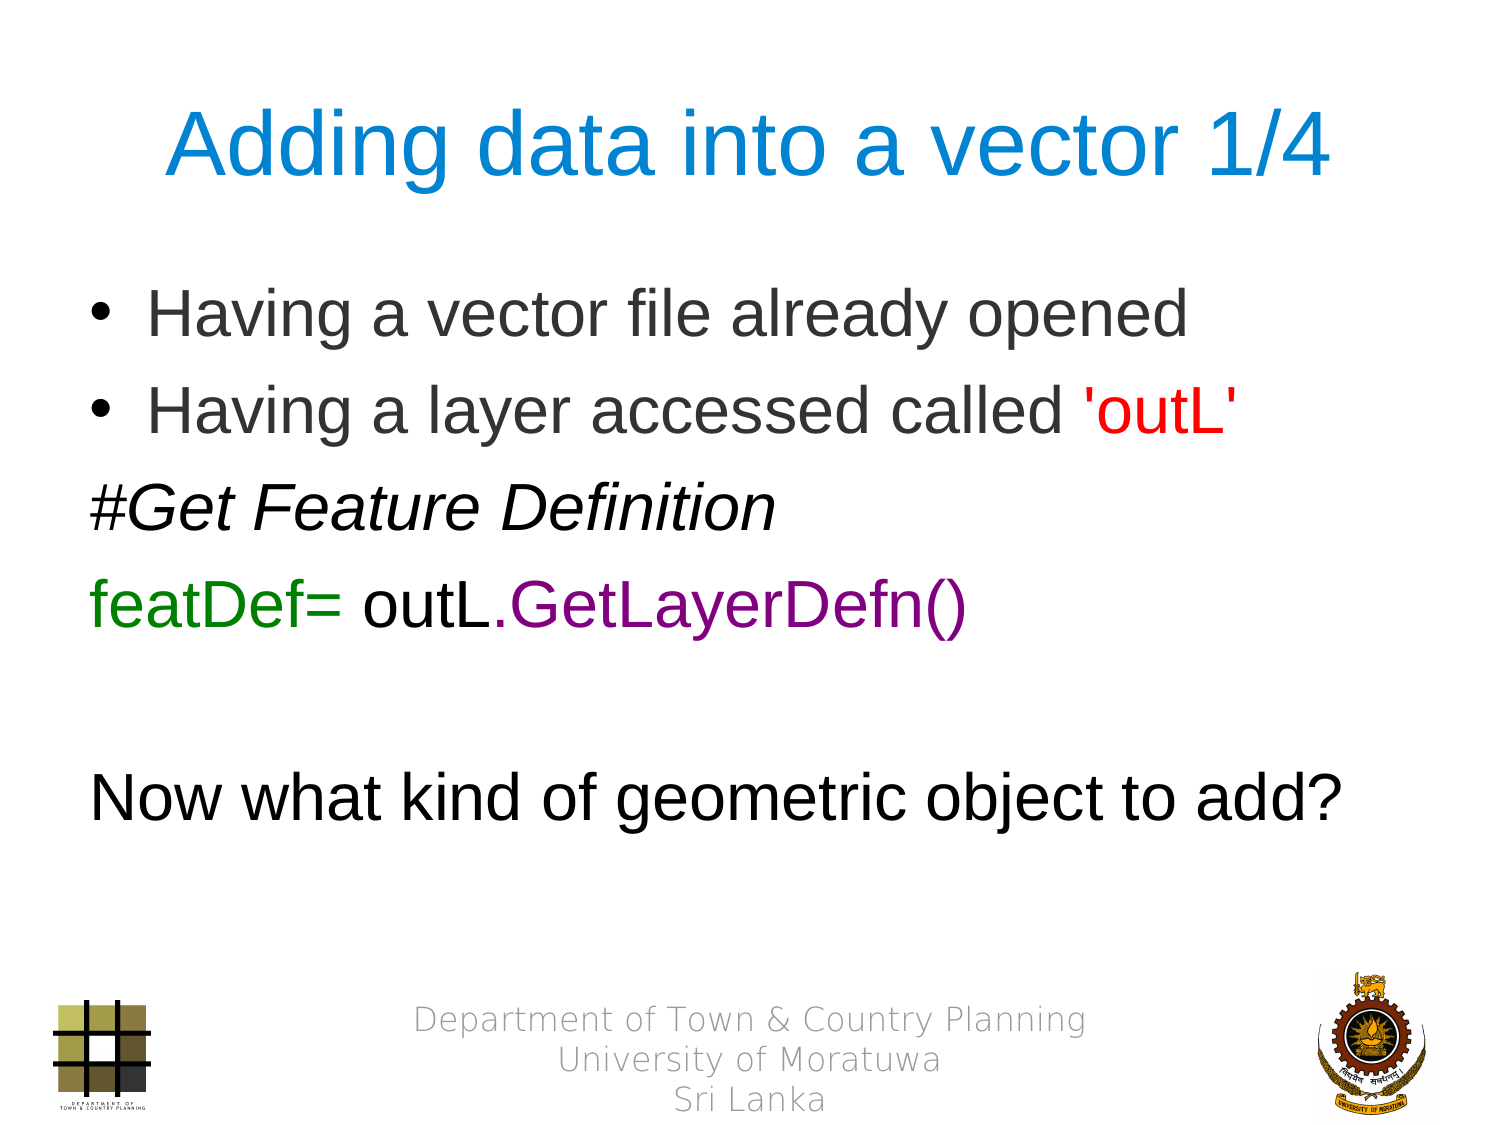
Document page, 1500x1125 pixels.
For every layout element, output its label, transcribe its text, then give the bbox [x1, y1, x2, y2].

picture [53, 1000, 151, 1110]
title Adding data into a vector 1/4 [75, 45, 1426, 233]
picture [1312, 966, 1435, 1125]
list Having a vector file already opened Having a layer accessed called 'outL' #Get Feature Definition featDef= outL.GetLayerDefn() Now what kind of geometric object to add? [75, 262, 1426, 916]
